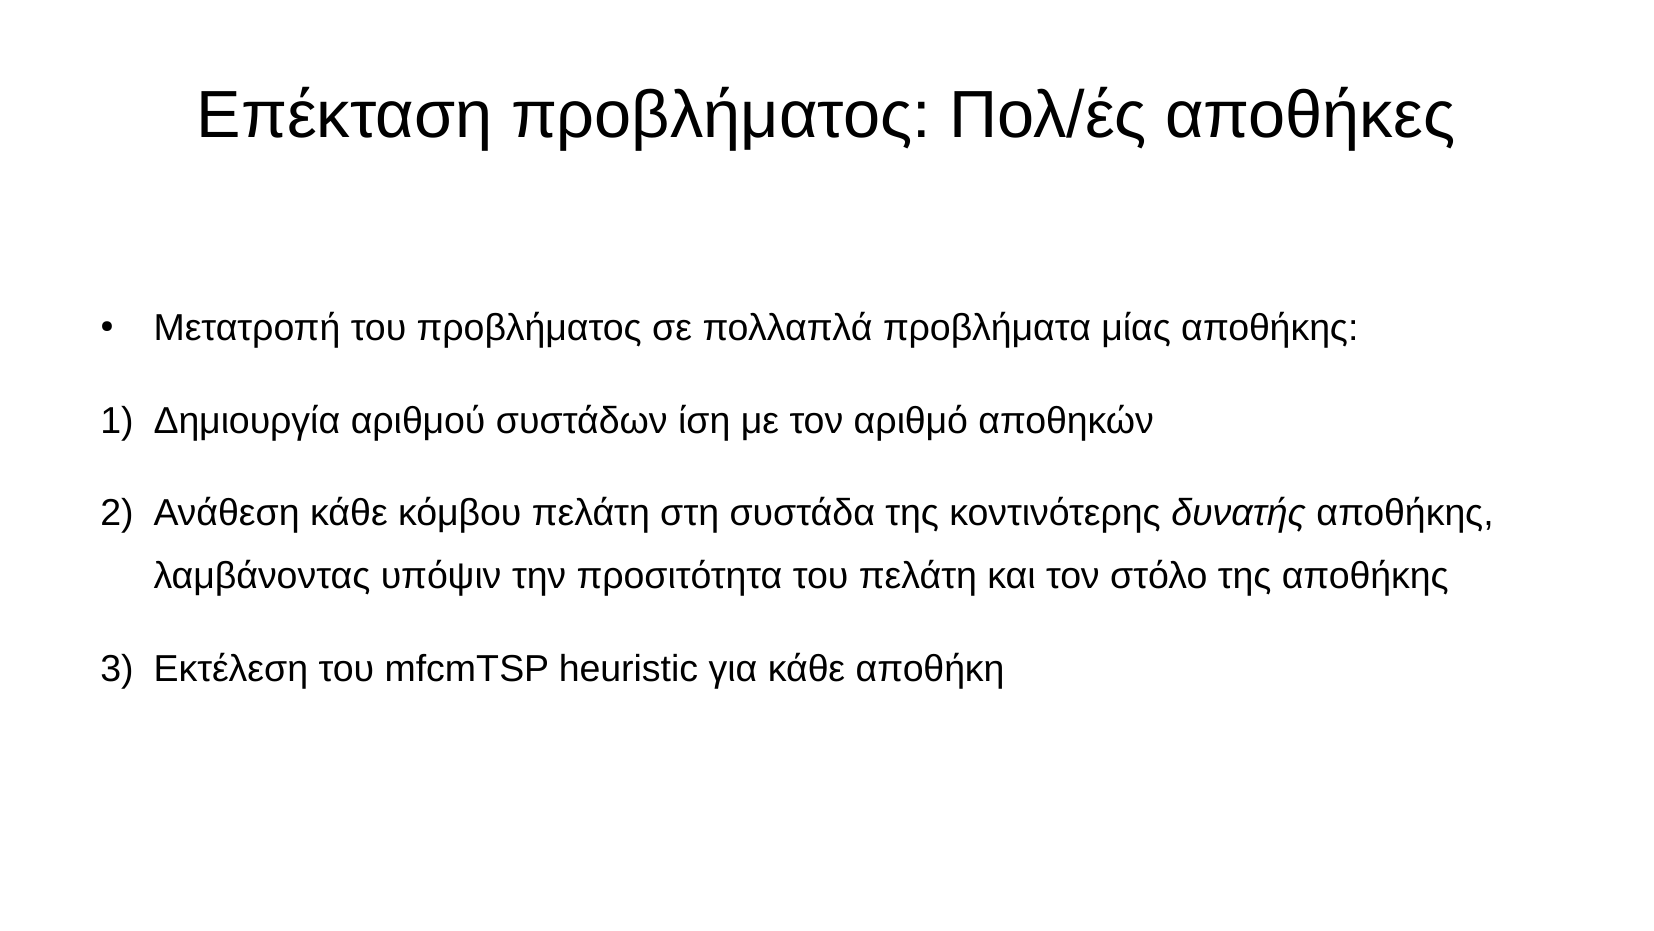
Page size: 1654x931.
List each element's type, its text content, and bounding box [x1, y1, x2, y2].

list Μετατροπή του προβλήματος σε πολλαπλά προβλήματα μίας αποθήκης: Δημιουργία αριθμού συστάδων ίση με τον αριθμό αποθηκών Ανάθεση κάθε κόμβου πελάτη στη συστάδα της κοντινότερης δυνατής αποθήκης, λαμβάνοντας υπόψιν την προσιτότητα του πελάτη και τον στόλο της αποθήκης Εκτέλεση του mfcmTSP heuristic για κάθε αποθήκη [82, 285, 1571, 826]
title Επέκταση προβλήματος: Πολ/ές αποθήκες [82, 37, 1571, 193]
